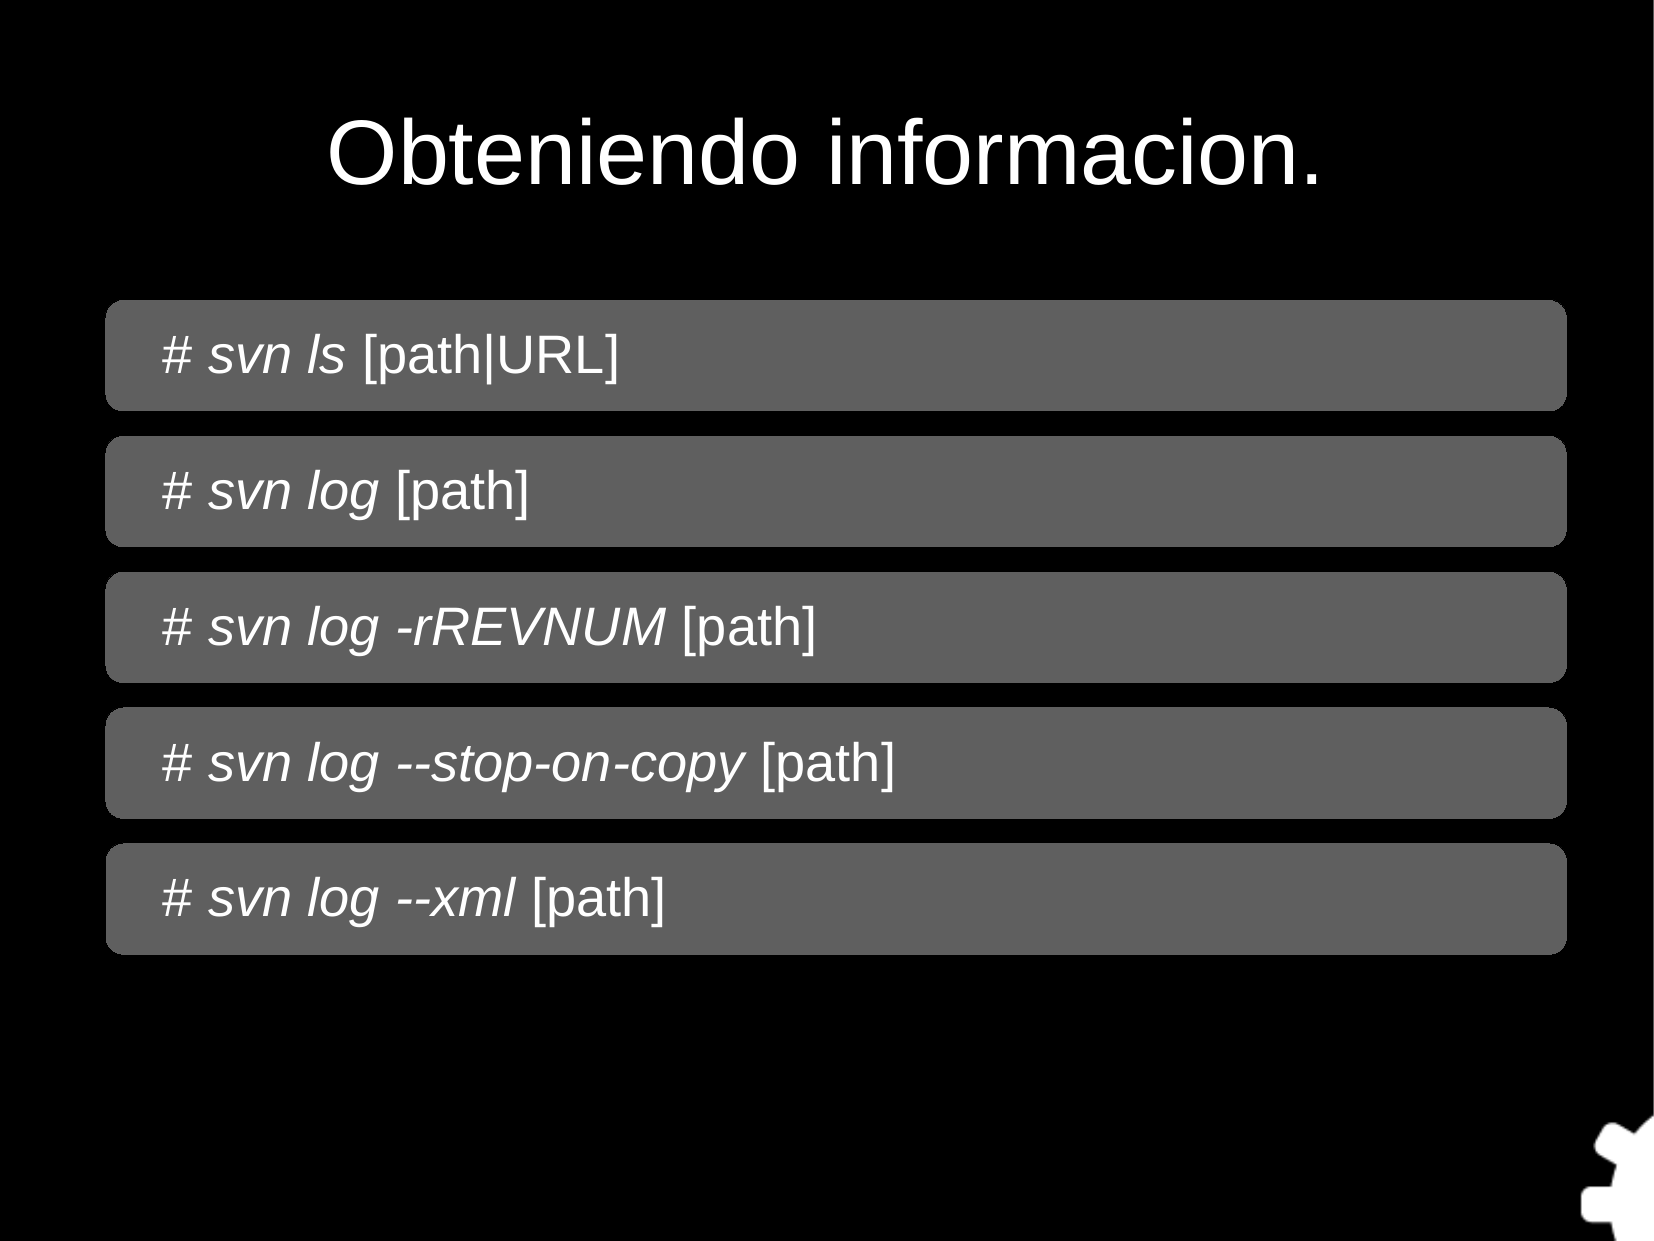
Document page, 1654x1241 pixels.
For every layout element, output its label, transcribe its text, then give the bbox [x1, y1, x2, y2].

text_box # svn log --stop-on-copy [path] [148, 724, 1530, 800]
text_box [104, 706, 1568, 820]
text_box # svn log --xml [path] [148, 860, 1530, 936]
text_box [105, 842, 1568, 956]
text_box # svn log [path] [148, 452, 1530, 529]
title Obteniendo informacion. [82, 49, 1571, 257]
text_box # svn log -rREVNUM [path] [148, 588, 1530, 665]
text_box [104, 299, 1568, 412]
text_box [104, 571, 1568, 684]
picture [0, 0, 1654, 1241]
text_box # svn ls [path|URL] [148, 317, 1530, 393]
text_box [104, 435, 1568, 548]
